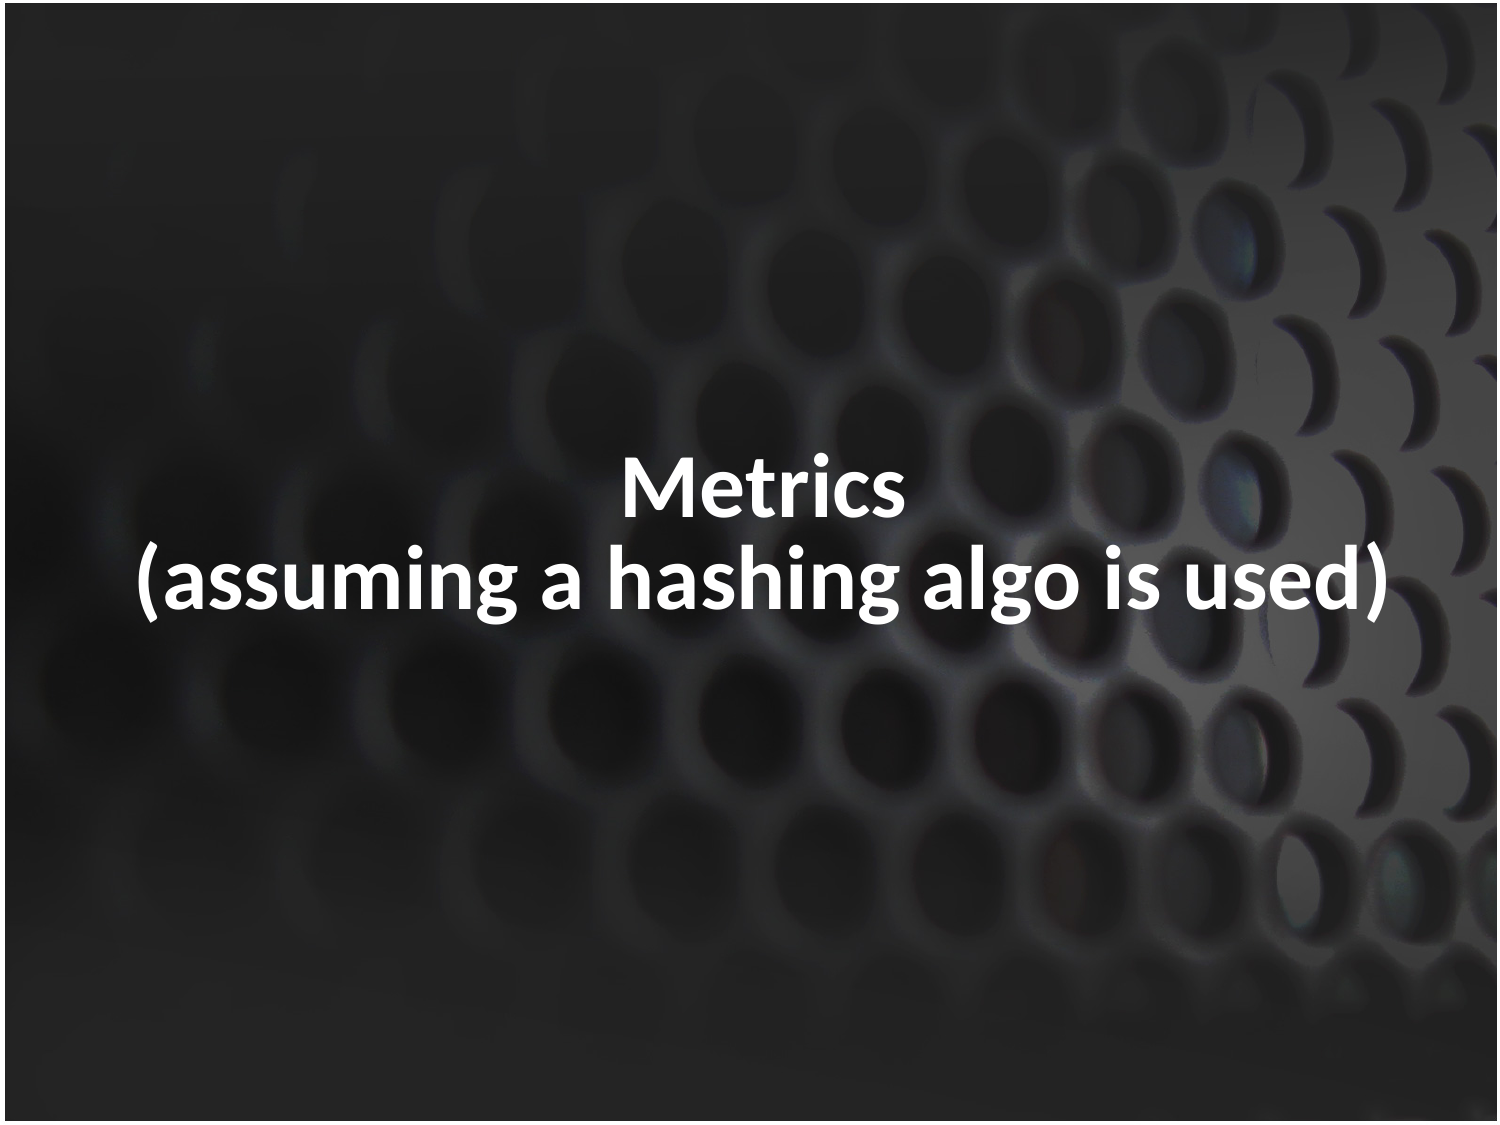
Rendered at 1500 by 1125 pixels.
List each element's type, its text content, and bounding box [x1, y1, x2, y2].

picture [0, 0, 1500, 1125]
title Metrics (assuming a hashing algo is used) [88, 421, 1439, 661]
